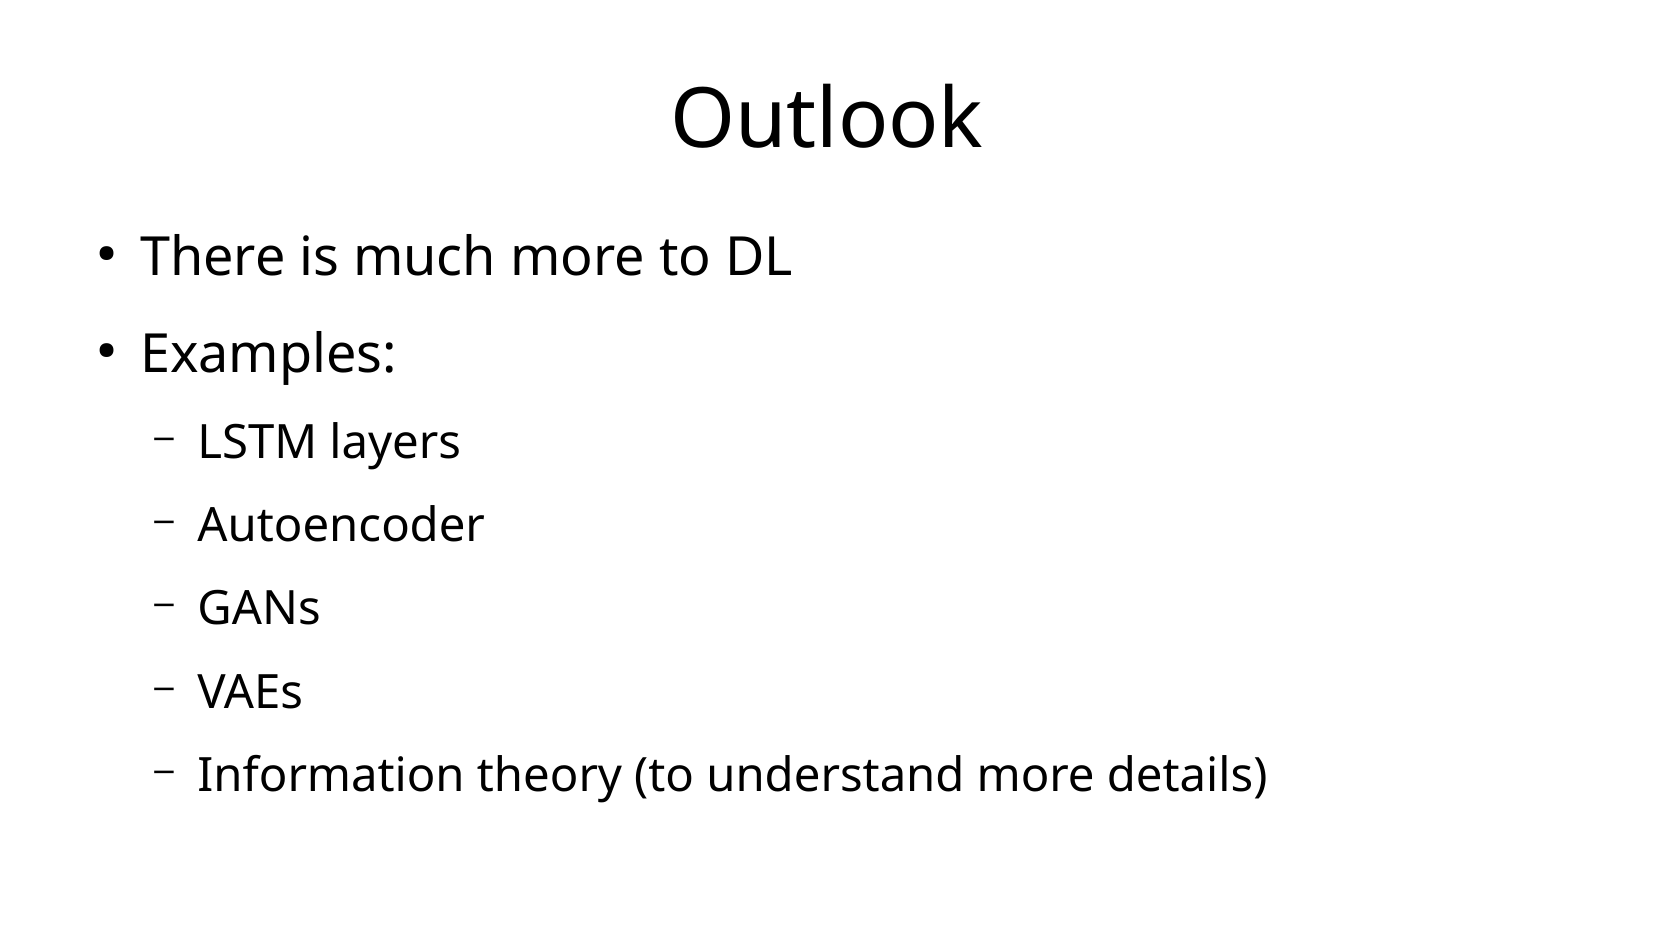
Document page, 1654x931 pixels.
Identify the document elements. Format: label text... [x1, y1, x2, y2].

list There is much more to DL Examples: LSTM layers Autoencoder GANs VAEs Information theory (to understand more details) [82, 217, 1571, 811]
title Outlook [82, 37, 1571, 193]
